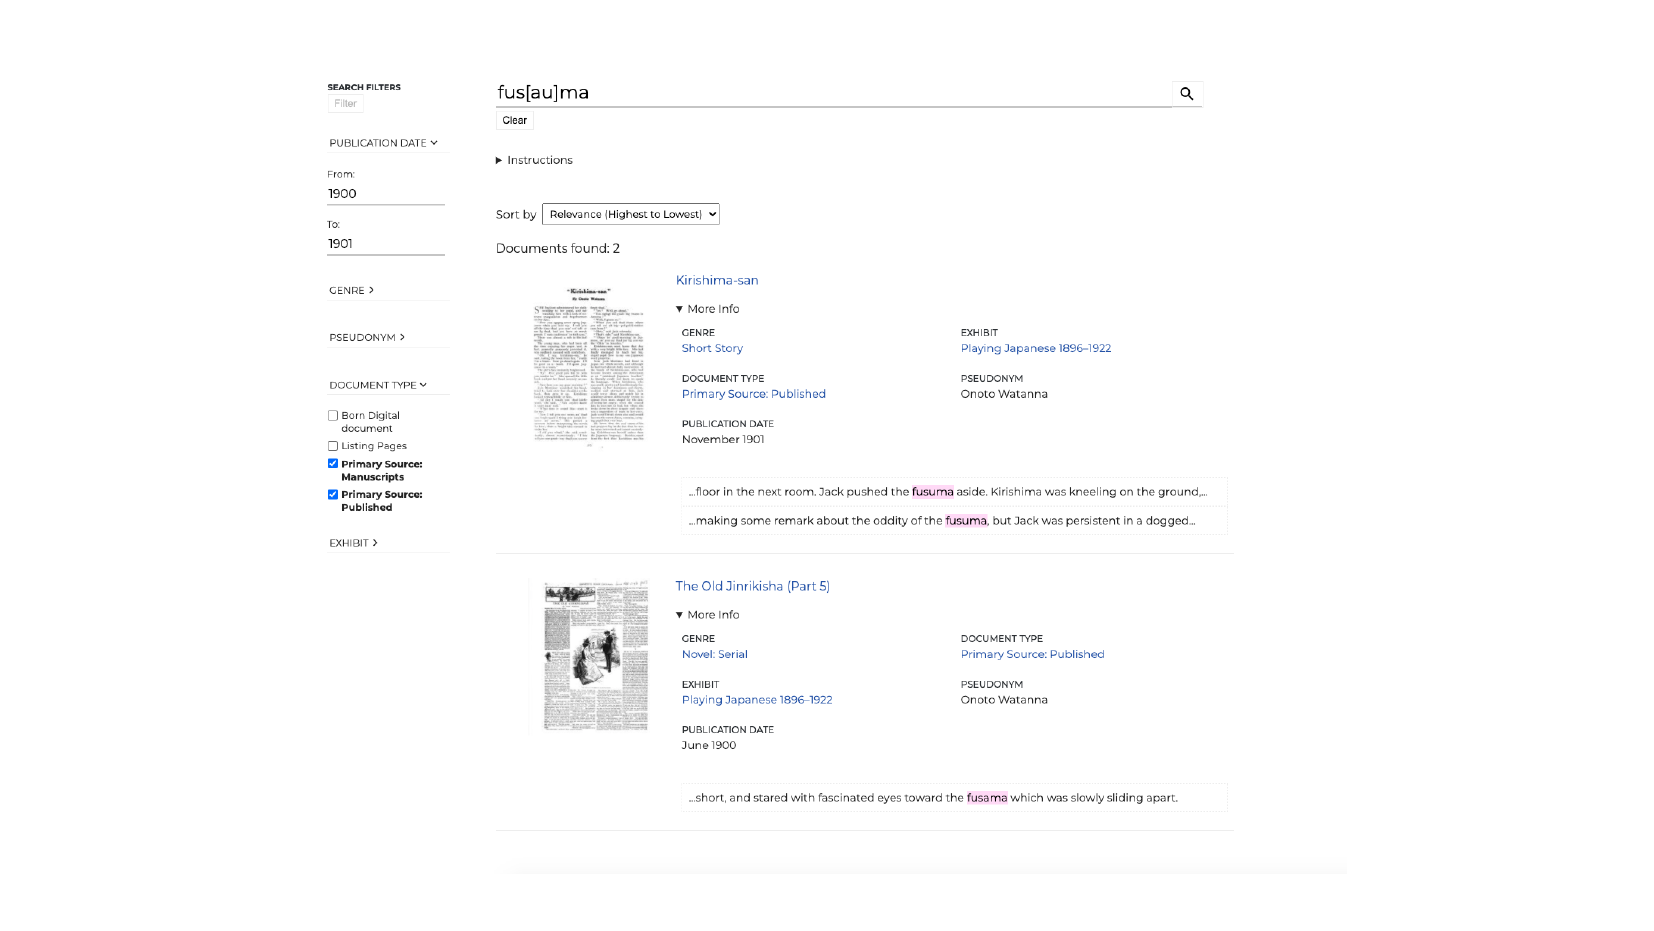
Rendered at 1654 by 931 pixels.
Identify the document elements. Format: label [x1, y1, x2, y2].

picture [304, 61, 1347, 875]
